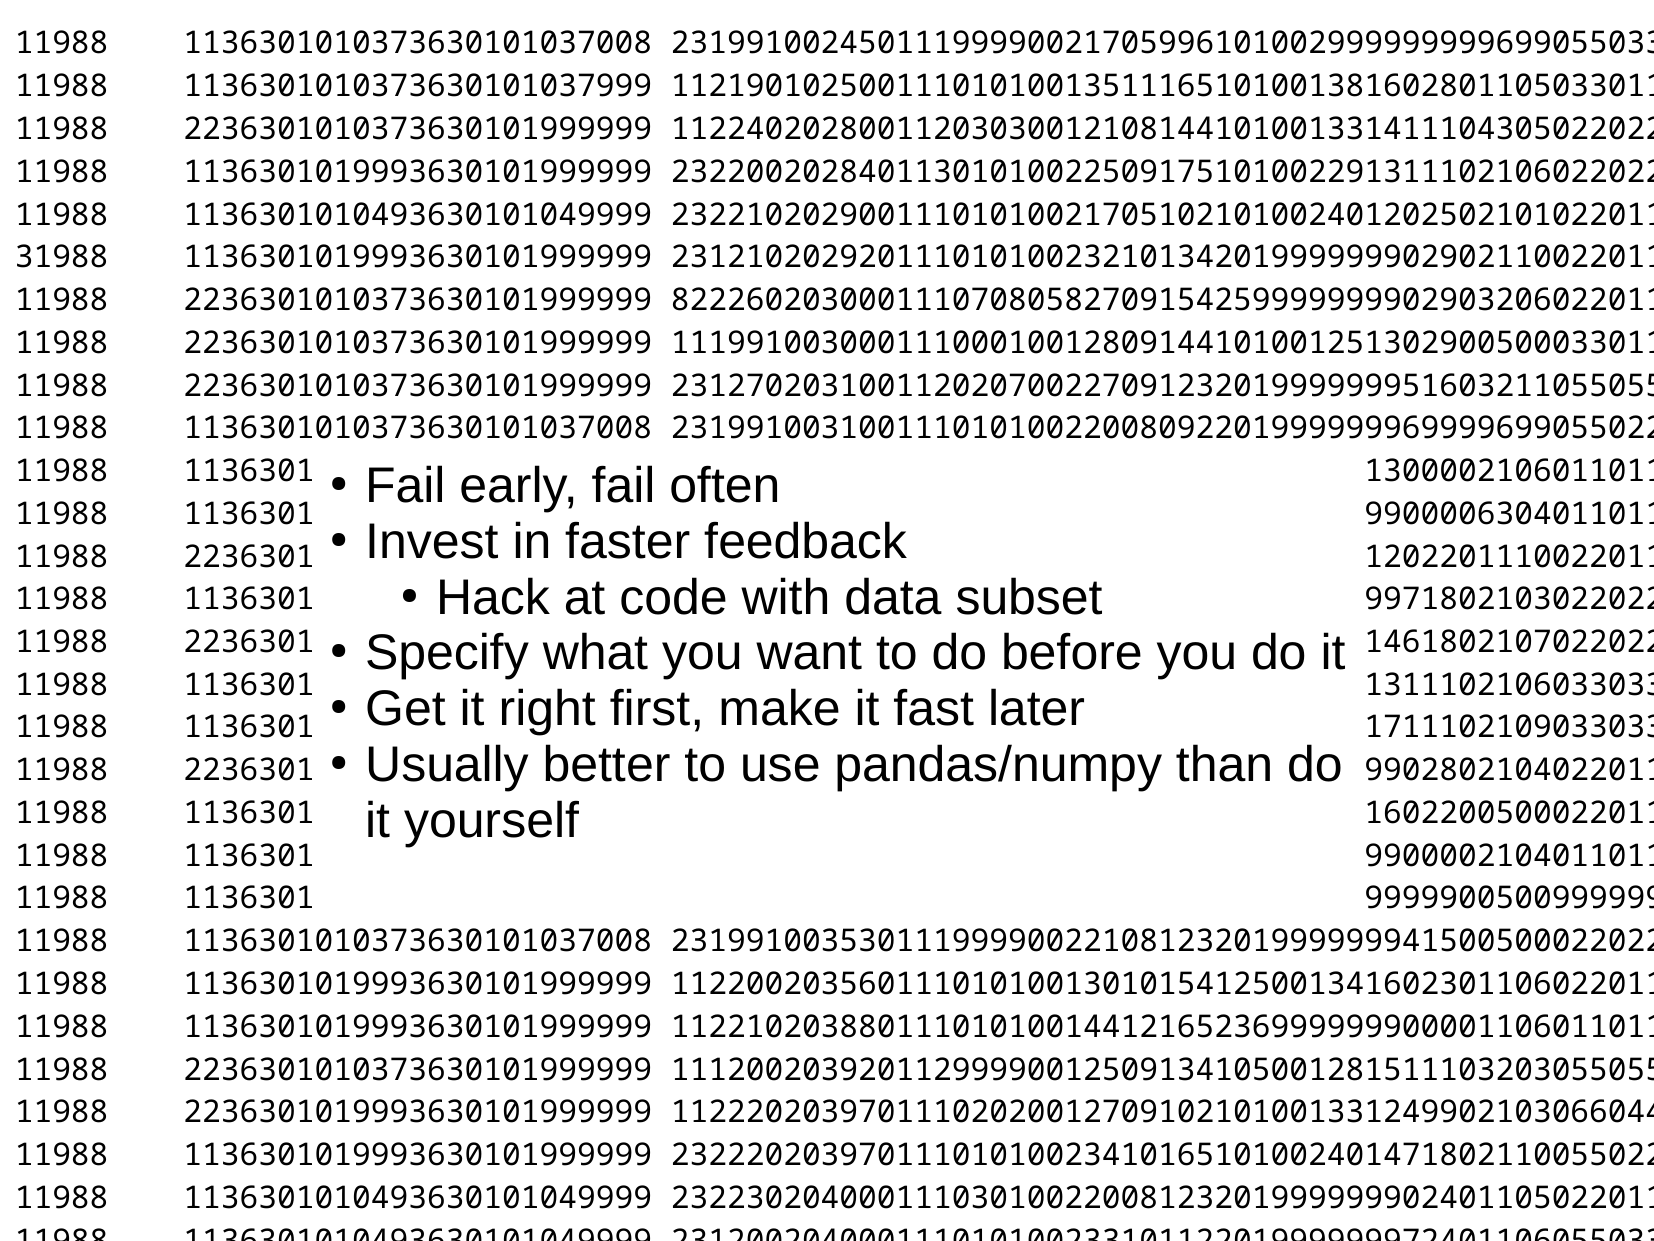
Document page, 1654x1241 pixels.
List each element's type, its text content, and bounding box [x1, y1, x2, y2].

text_box Fail early, fail often Invest in faster feedback Hack at code with data subset Specify what you want to do before you do it Get it right first, make it fast later Usually better to use pandas/numpy than do it yourself [315, 450, 1366, 911]
text_box 11988 1136301010373630101037008 23199100245011199990021705996101002999999999699055033112 11988 1136301010373630101037999 11219010250011101010013511165101001381602801105033011111 11988 2236301010373630101999999 11224020280011203030012108144101001331411104305022022111 11988 1136301019993630101999999 23220020284011301010022509175101002291311102106022022112 11988 1136301010493630101049999 23221020290011101010021705102101002401202502101022011112 31988 1136301019993630101999999 23121020292011101010023210134201999999902902110022011112 11988 2236301010373630101999999 82226020300011107080582709154259999999902903206022011118 11988 2236301010373630101999999 11199100300011100010012809144101001251302900500033011111 11988 2236301010373630101999999 23127020310011202070022709123201999999951603211055055112 11988 1136301010373630101037008 23199100310011101010022008092201999999969999699055022112 11988 1136301019993630101999999 23220020312011301010022509175101002291300002106011011112 11988 1136301010493630101049999 23130030312011101000022408123201999999900006304011011112 11988 2236301010493630101999999 23222020320011102010024012144101002391202201110022011112 11988 1136301010373630101037999 23222020322011102020022308123201999999971802103022022112 11988 2236301010373630101999999 11127020326011105090012909123101001271461802107022022111 11988 1136301019993630101999999 23220020340011301010022509175101002291311102106033033112 11988 1136301010373630101037008 11129030340011302020012609165101001291711102109033033111 11988 2236301019993630101999999 11120020340011300000012909996199001999902802104022011111 11988 1136301010493630101049999 23121020340011102000021806112101002261602200500022011112 11988 1136301019993630101999999 23224020342011101010021806123201999999900002104011011112 11988 1136301010373630101037008 23299100350011201010021907996299999999999900500999999112 11988 1136301010373630101037008 23199100353011199990022108123201999999941500500022022132 11988 1136301019993630101999999 11220020356011101010013010154125001341602301106022011111 11988 1136301019993630101999999 11221020388011101010014412165236999999900001106011011111 11988 2236301010373630101999999 11120020392011299990012509134105001281511103203055055111 11988 2236301019993630101999999 11222020397011102020012709102101001331249902103066044111 11988 1136301019993630101999999 23222020397011101010023410165101002401471802110055022112 11988 1136301010493630101049999 23223020400011103010022008123201999999902401105022011112 11988 1136301010493630101049999 23120020400011101010023310112201999999972401106055033112 31988 2236301010373630101999999 11220020400011101020012709102101001330971801104033033111 11988 2236301010373630101999999 23225020400011101010022909123201999999931304302022022112 11988 1136301019993630101999999 11223020400011101000013511134201999999962402199033022111 11988 1136301010373630101037008 11129030410011302020012609165101001291711102109022022111 11988 2236301010373630101999999 11221020410011201010013110165115001321611102105022022111 11988 1136301019993630101999999 23223020411011101010021705112201999999900099601011011112 31988 1136301019993630101999999 23222020413011101000012108123101002231202905313022011111 11988 2236301019993630101999999 11122020420011203050012909996101001229911101105022022111 11988 1136301010373630101037008 23222020420011101010023110144123002351272902109077044112 [0, 13, 1654, 1241]
